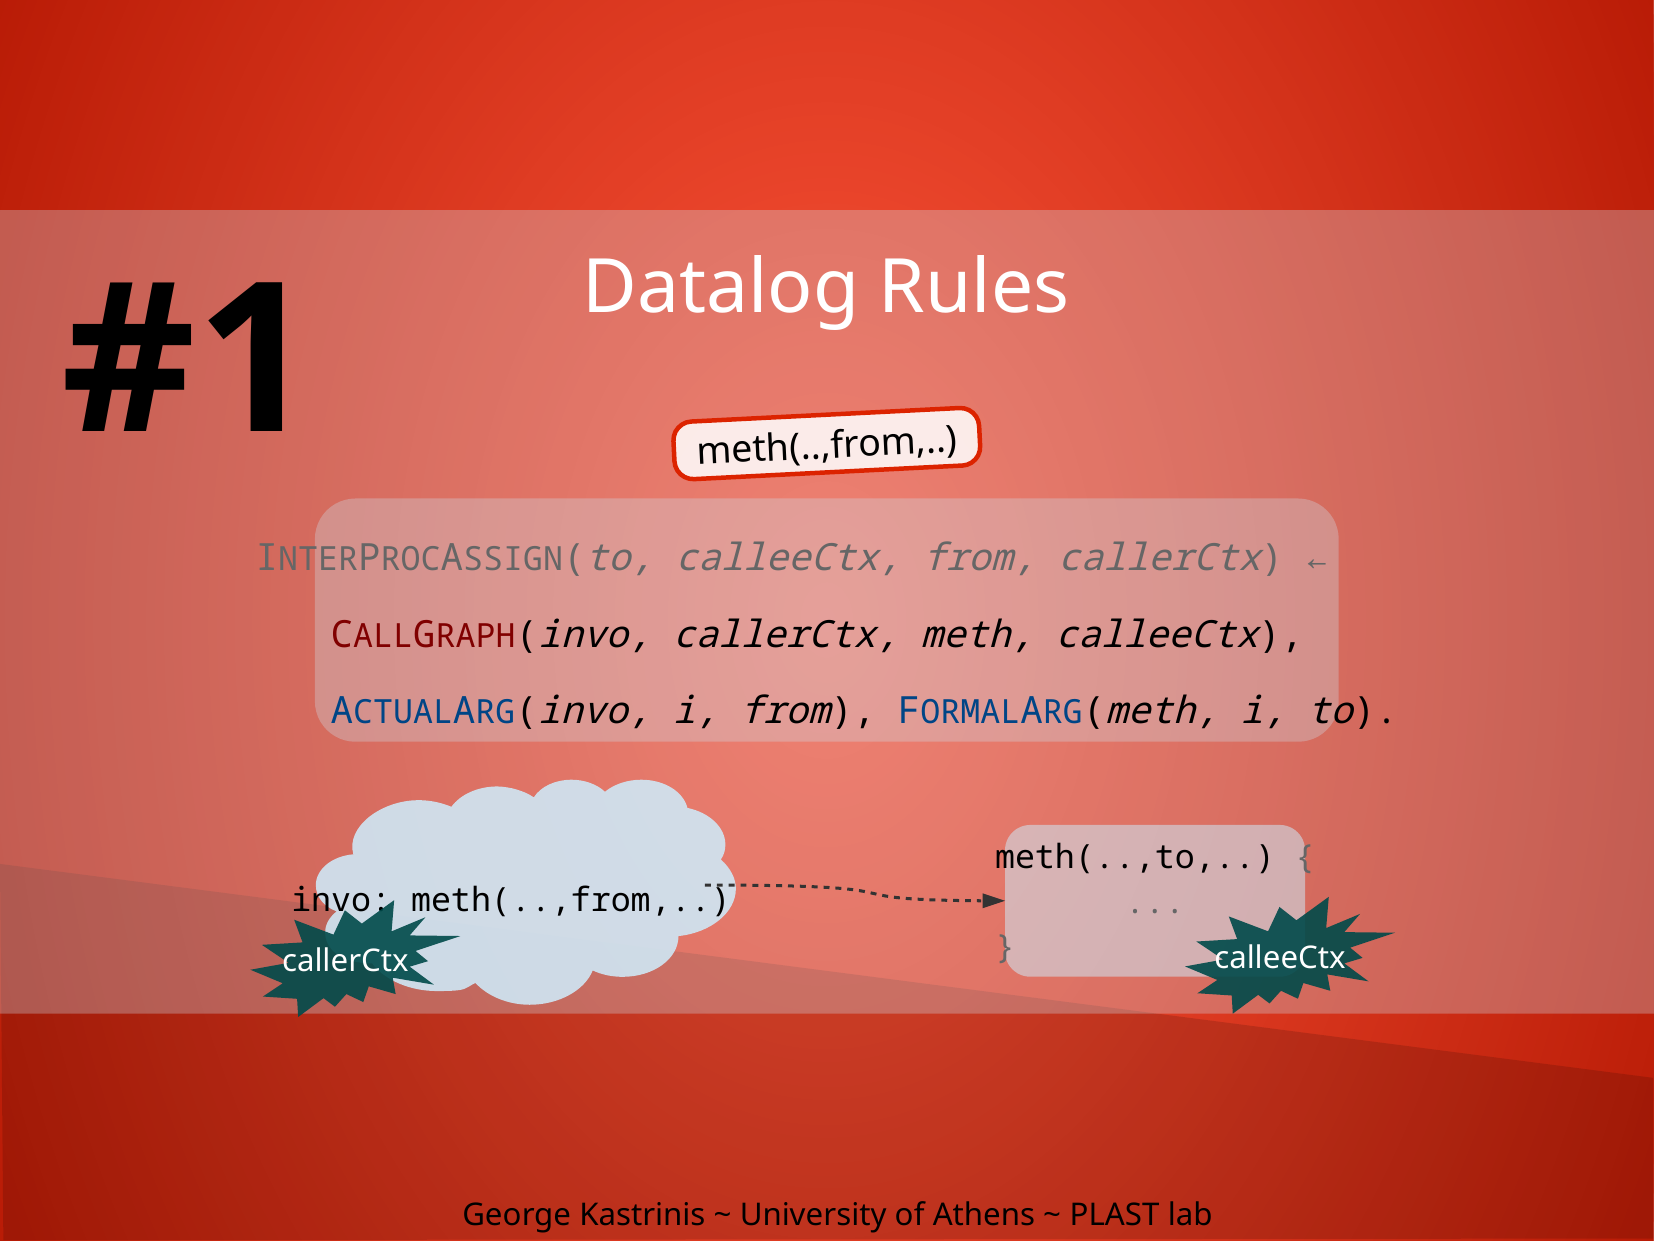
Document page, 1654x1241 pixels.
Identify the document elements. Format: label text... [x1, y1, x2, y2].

text_box #1 [46, 201, 361, 451]
text_box [0, 210, 1654, 1014]
text_box calleeCtx [1185, 896, 1396, 1014]
text_box Datalog Rules [568, 225, 1086, 331]
text_box meth(..,to,..) { ... } [1005, 824, 1306, 977]
text_box callerCtx [250, 900, 461, 1017]
text_box meth(..,from,..) [673, 408, 981, 480]
text_box invo: meth(..,from,..) [315, 779, 736, 1005]
text_box INTERPROCASSIGN(to, calleeCtx, from, callerCtx) ← CALLGRAPH(invo, callerCtx, meth, calleeCtx), ACTUALARG(invo, i, from), FORMALARG(meth, i, to). [314, 498, 1339, 742]
text_box George Kastrinis ~ University of Athens ~ PLAST lab [447, 1185, 1207, 1236]
